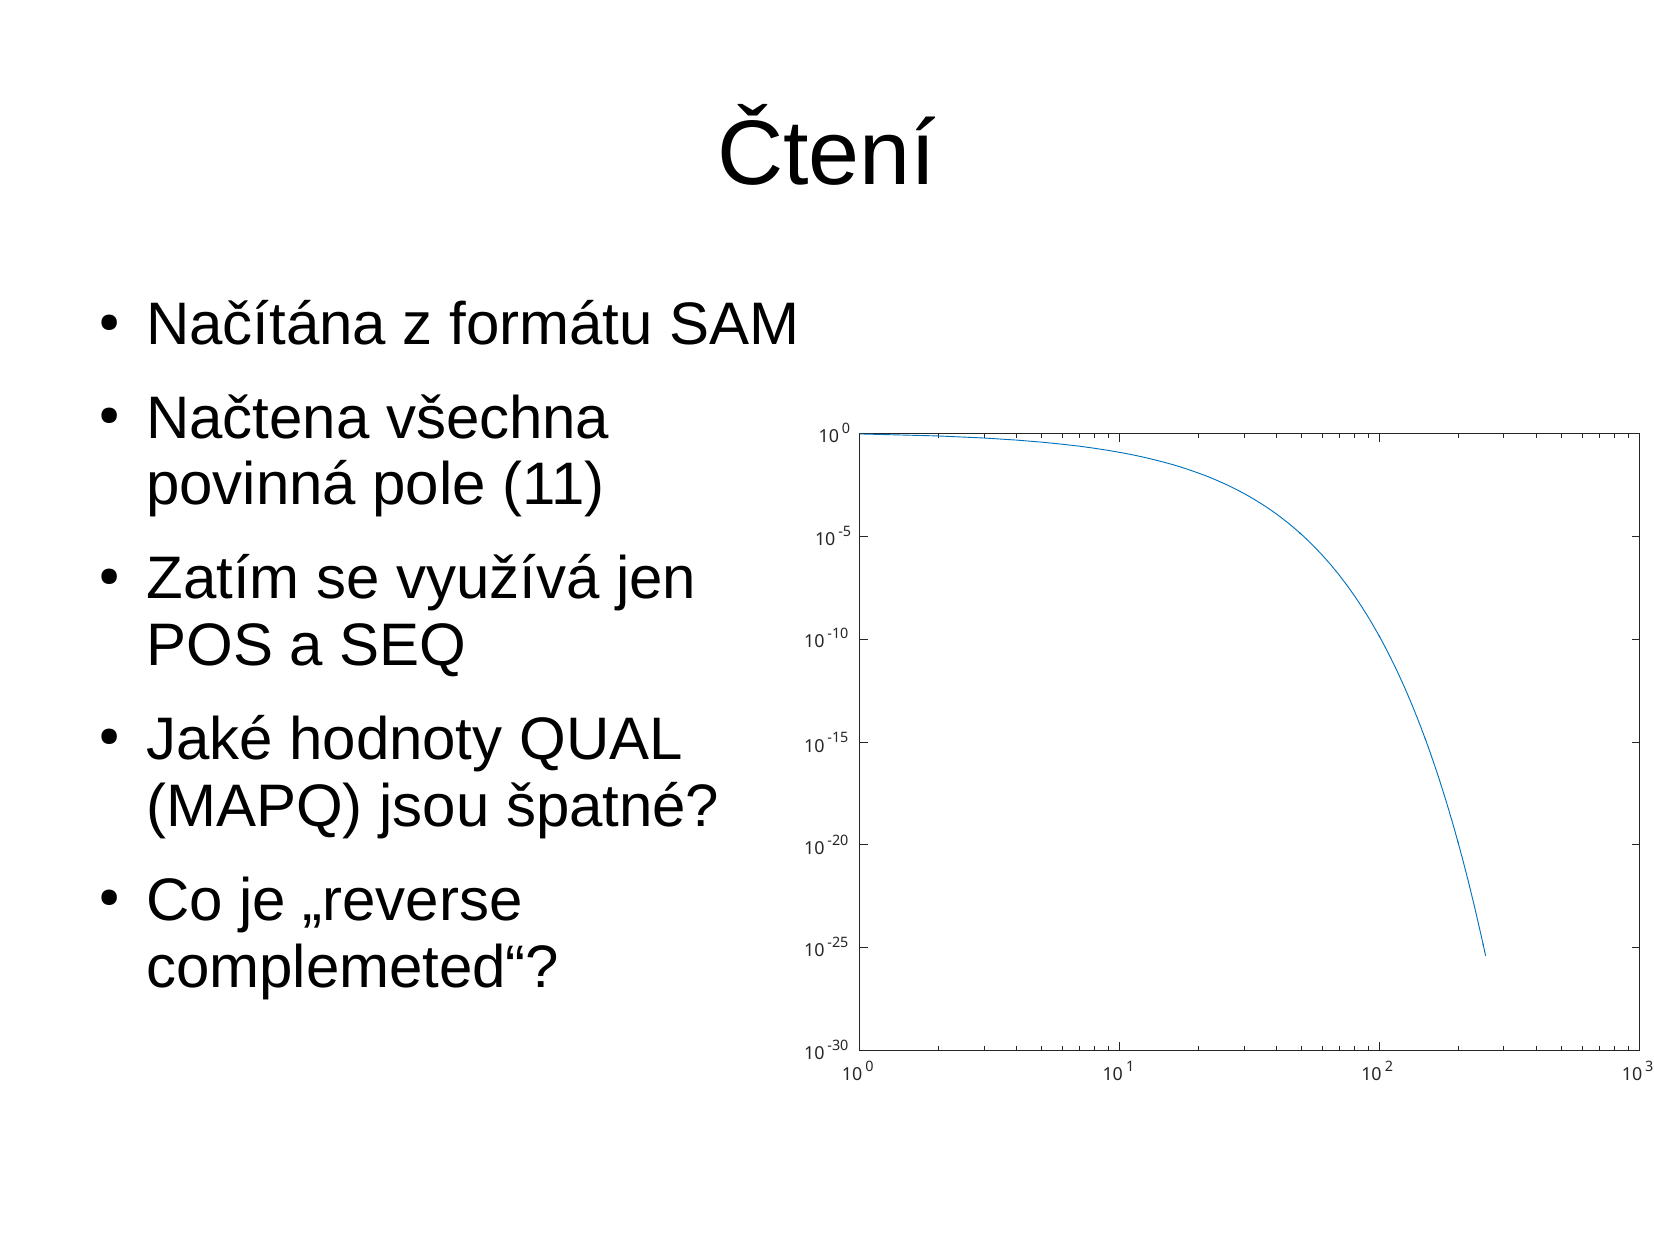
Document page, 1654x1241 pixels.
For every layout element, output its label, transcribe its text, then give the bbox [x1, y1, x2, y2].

picture [727, 377, 1654, 1134]
list Načítána z formátu SAM Načtena všechna povinná pole (11) Zatím se využívá jen POS a SEQ Jaké hodnoty QUAL (MAPQ) jsou špatné? Co je „reverse complemeted“? [82, 290, 809, 1010]
title Čtení [82, 49, 1571, 257]
